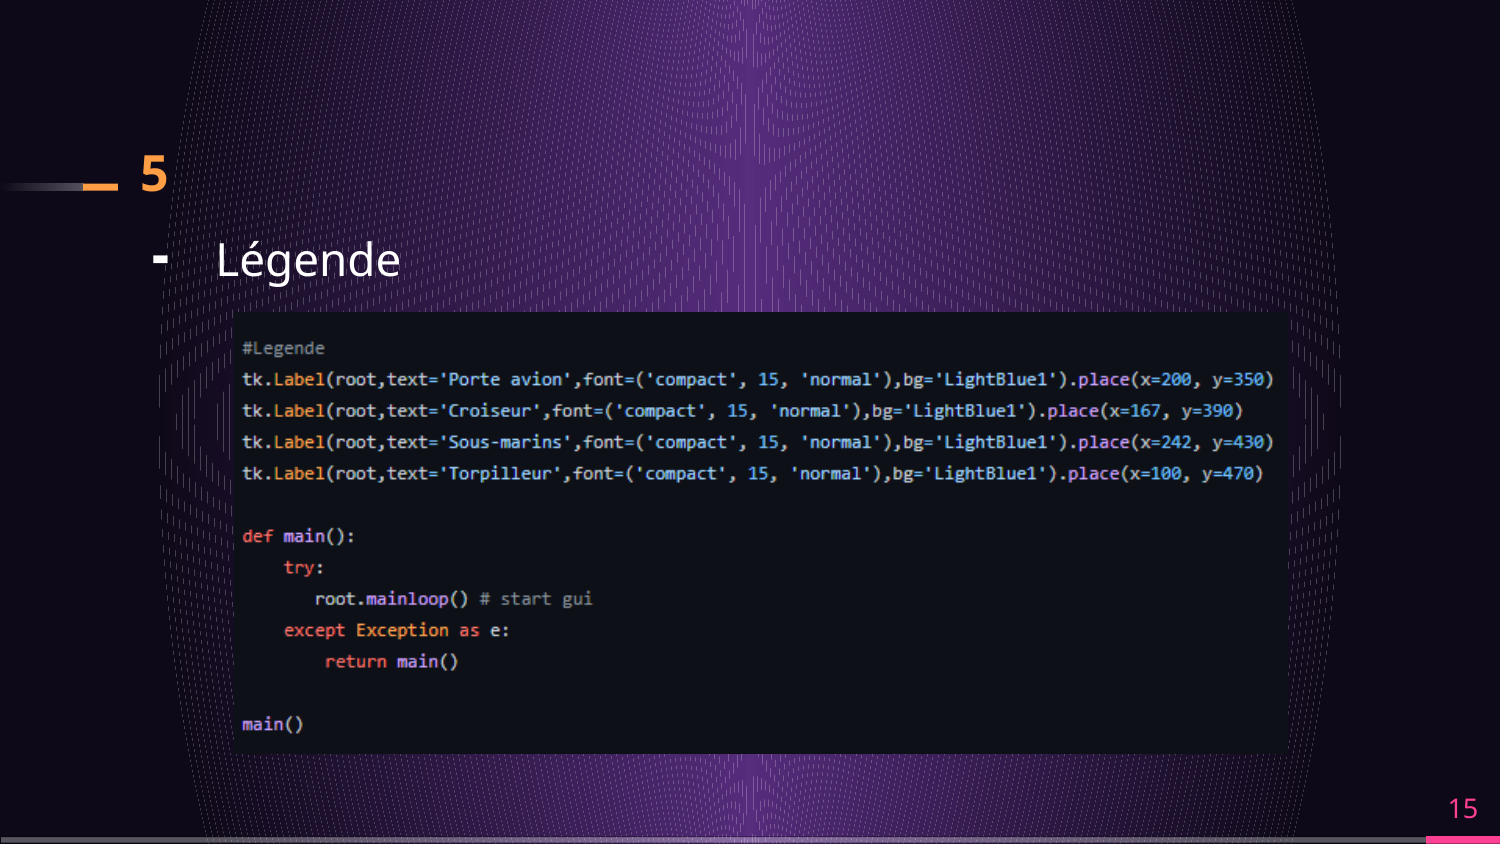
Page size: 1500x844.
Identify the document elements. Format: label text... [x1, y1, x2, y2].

list Légende [140, 222, 1011, 720]
title 5 [140, 137, 1011, 203]
slide_number 15 [1426, 779, 1500, 837]
picture [234, 312, 1288, 754]
